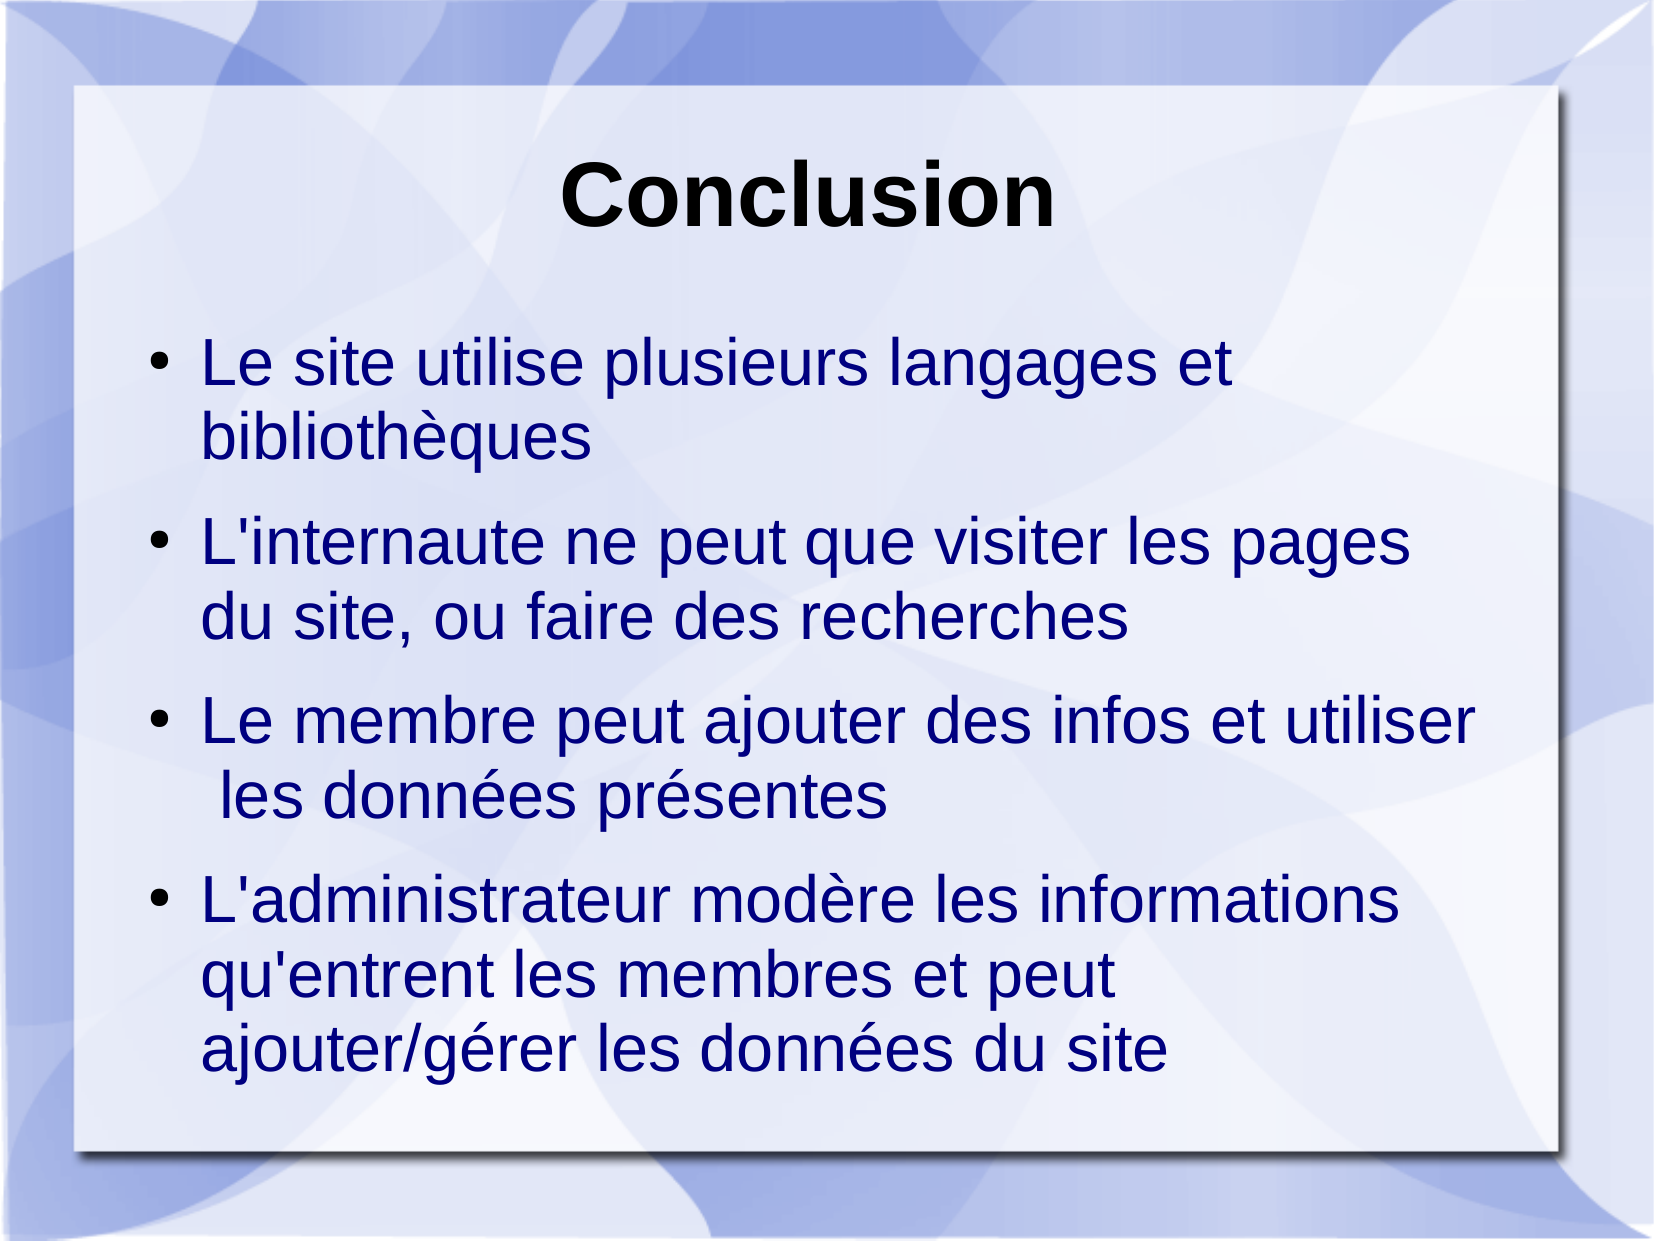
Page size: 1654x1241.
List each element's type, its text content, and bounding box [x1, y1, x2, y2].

title Conclusion [82, 90, 1536, 298]
list Le site utilise plusieurs langages et bibliothèques L'internaute ne peut que visiter les pages du site, ou faire des recherches Le membre peut ajouter des infos et utiliser les données présentes L'administrateur modère les informations qu'entrent les membres et peut ajouter/gérer les données du site [129, 324, 1489, 1231]
picture [0, 0, 1654, 1241]
